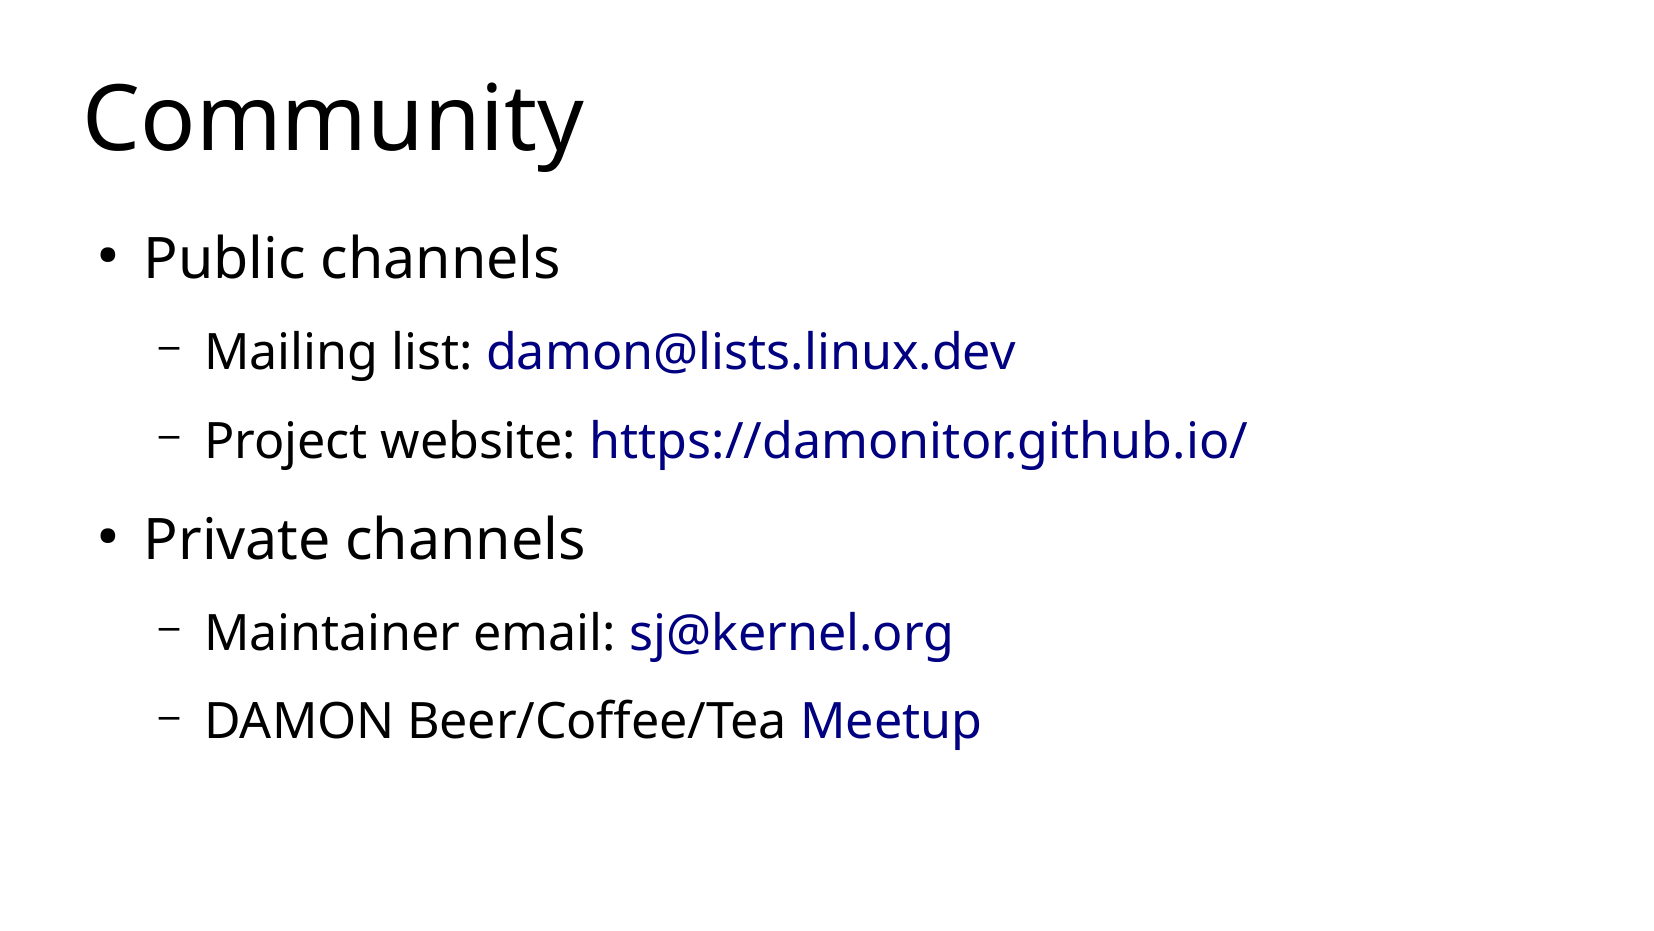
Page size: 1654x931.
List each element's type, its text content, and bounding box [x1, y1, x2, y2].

title Community [82, 37, 1571, 193]
list Public channels Mailing list: damon@lists.linux.dev Project website: https://damonitor.github.io/ Private channels Maintainer email: sj@kernel.org DAMON Beer/Coffee/Tea Meetup [82, 217, 1571, 758]
